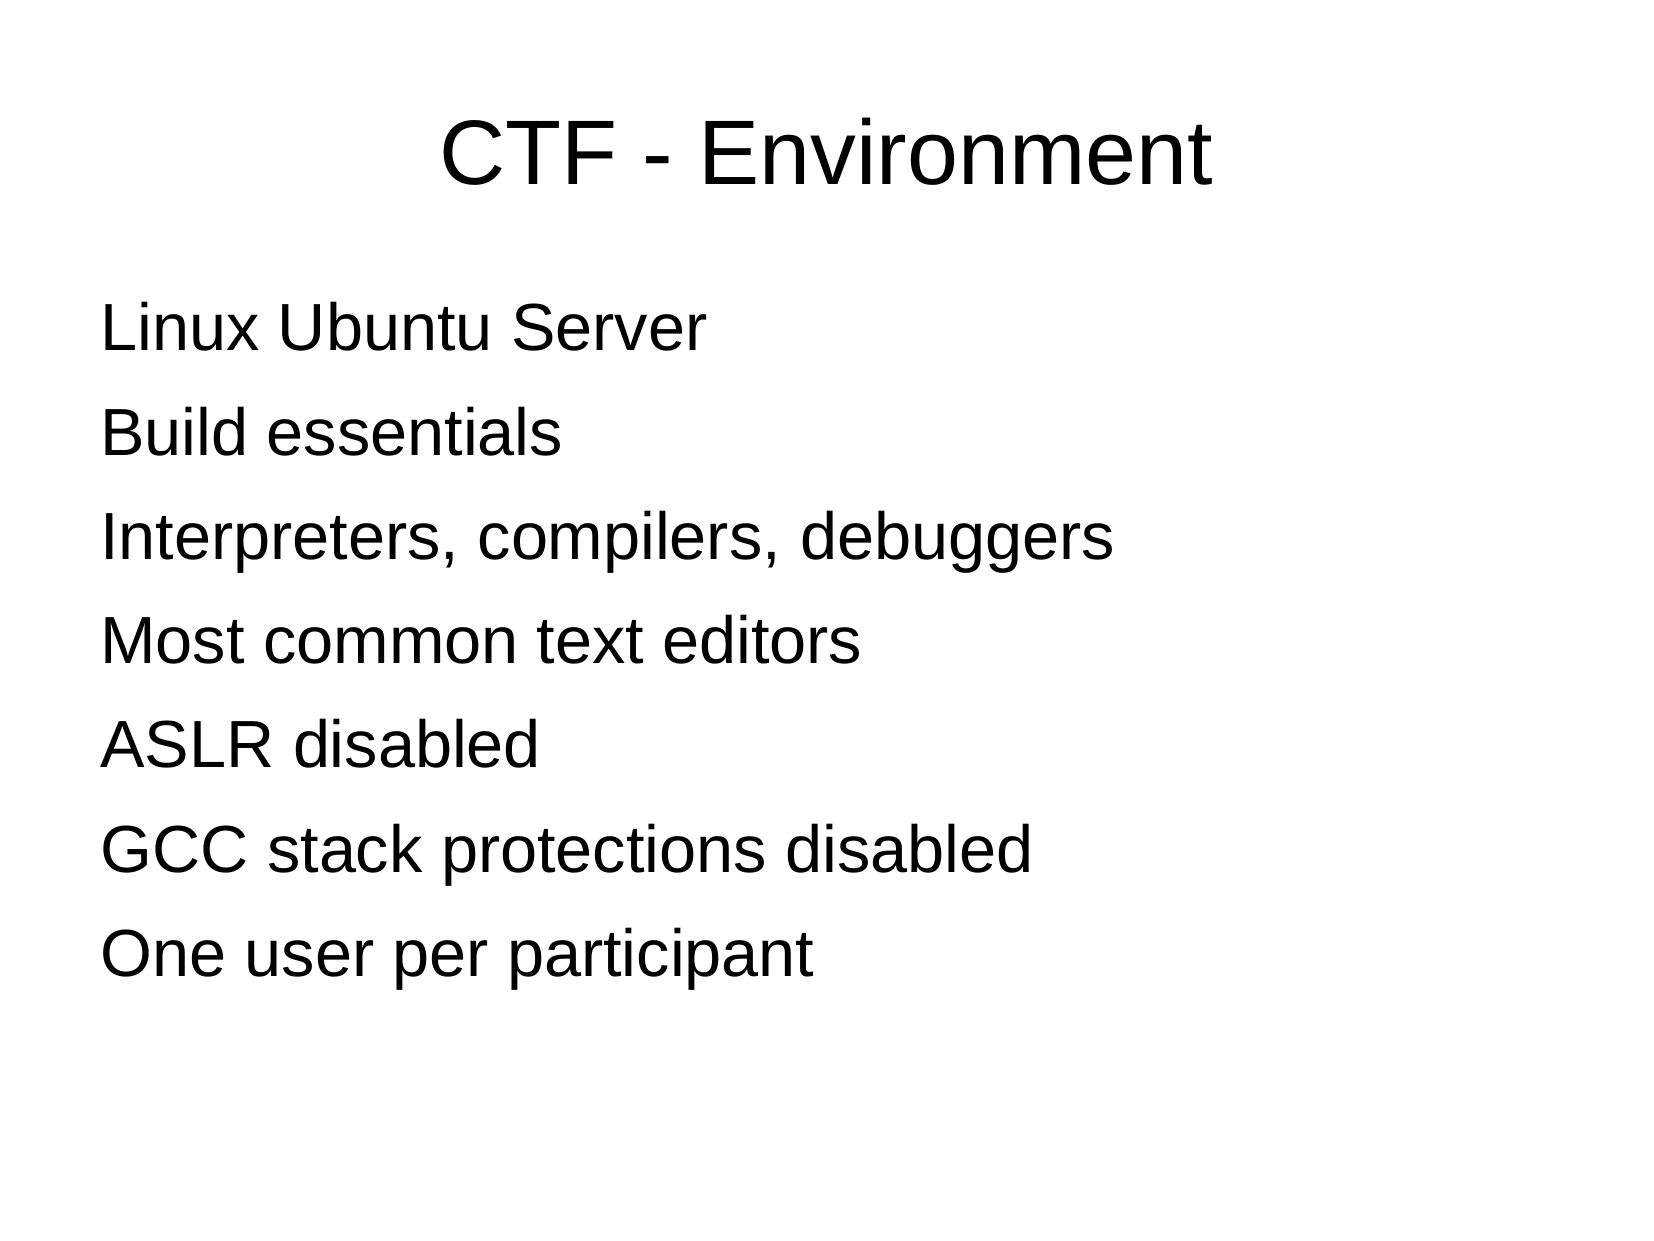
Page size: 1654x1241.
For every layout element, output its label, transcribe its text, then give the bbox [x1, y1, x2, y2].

list Linux Ubuntu Server Build essentials Interpreters, compilers, debuggers Most common text editors ASLR disabled GCC stack protections disabled One user per participant [82, 290, 1571, 1109]
title CTF - Environment [82, 49, 1571, 257]
